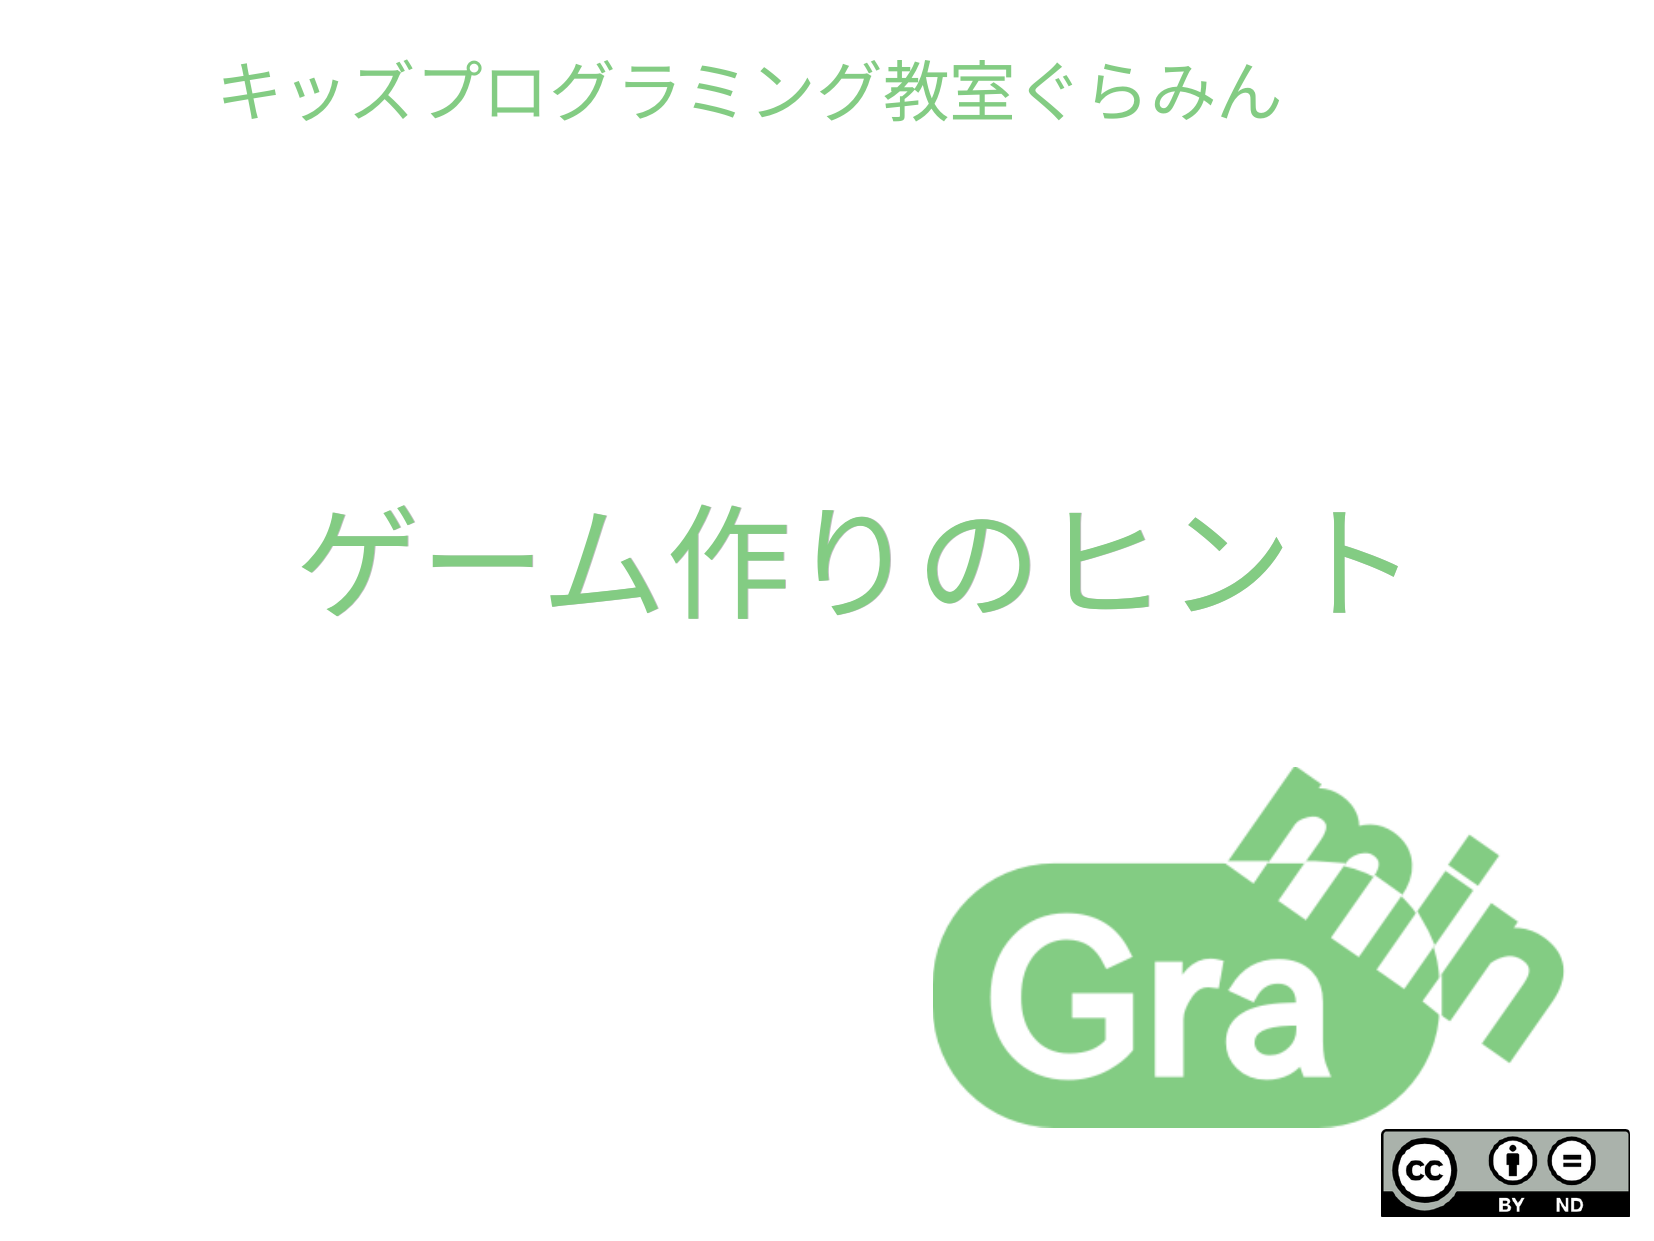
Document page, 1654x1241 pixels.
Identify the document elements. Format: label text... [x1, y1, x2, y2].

picture [1381, 1129, 1630, 1217]
picture [933, 767, 1577, 1128]
title ゲーム作りのヒント [188, 346, 1524, 764]
title キッズプログラミング教室ぐらみん [35, 0, 1465, 178]
